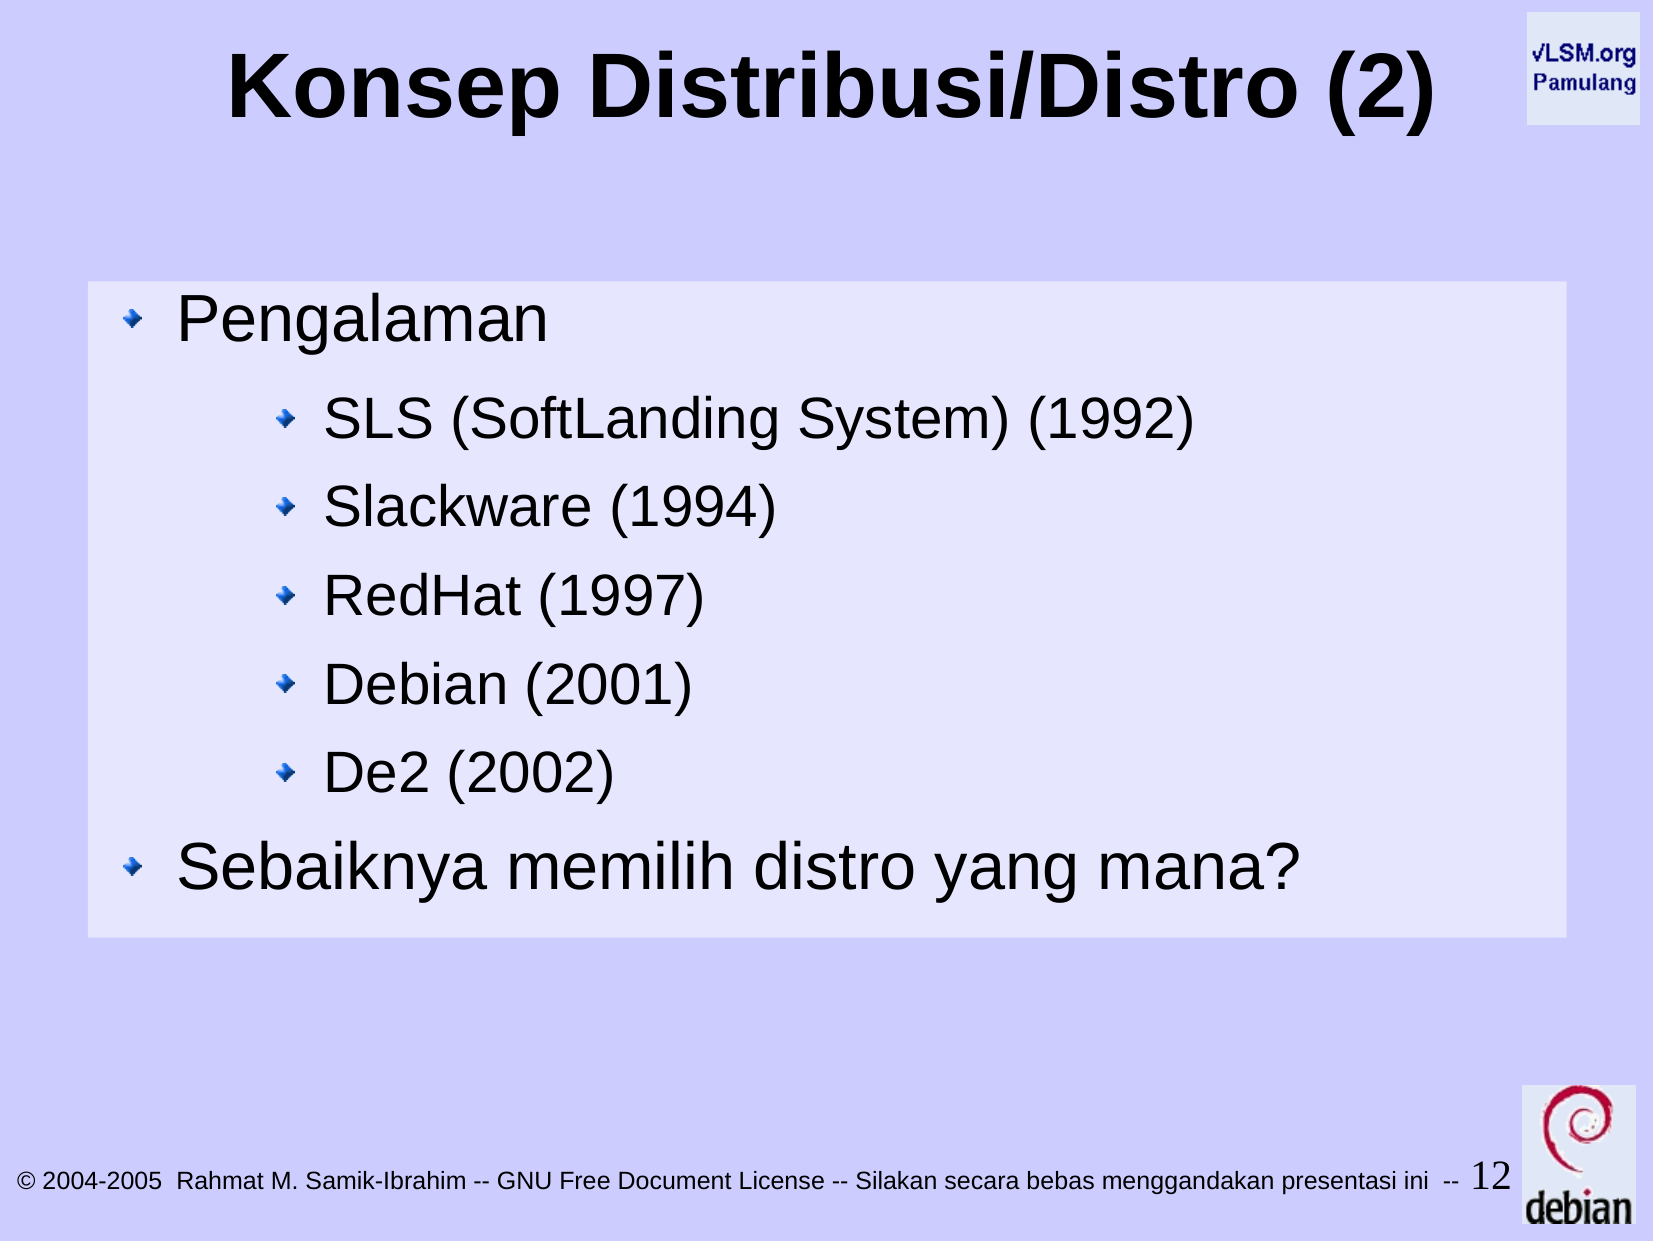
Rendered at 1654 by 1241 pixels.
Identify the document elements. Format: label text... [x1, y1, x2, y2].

list Pengalaman SLS (SoftLanding System) (1992) Slackware (1994) RedHat (1997) Debian (2001) De2 (2002) Sebaiknya memilih distro yang mana? [87, 281, 1567, 938]
picture [1527, 12, 1640, 125]
picture [1522, 1085, 1636, 1224]
title Konsep Distribusi/Distro (2) [40, 31, 1625, 142]
